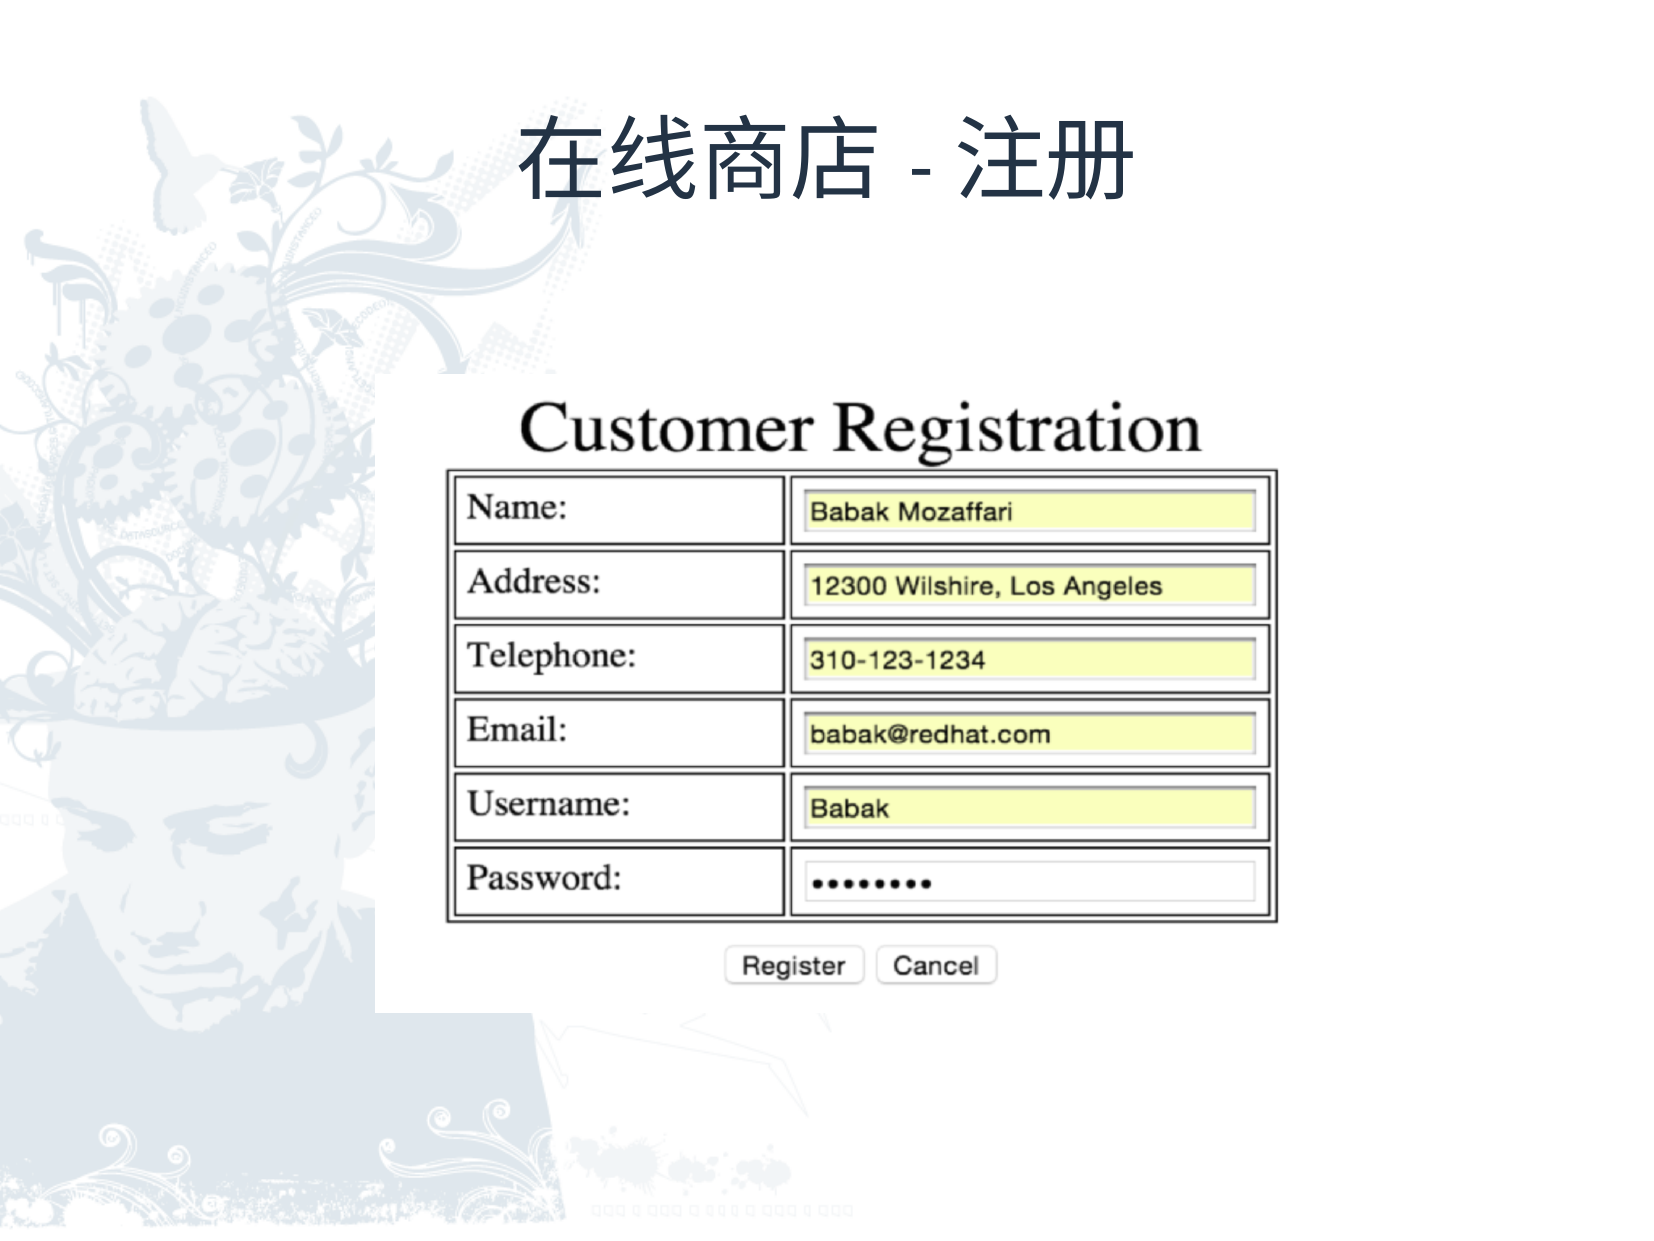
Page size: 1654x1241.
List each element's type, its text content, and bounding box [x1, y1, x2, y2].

title 在线商店-注册 [82, 49, 1571, 257]
picture [0, 0, 1654, 1241]
